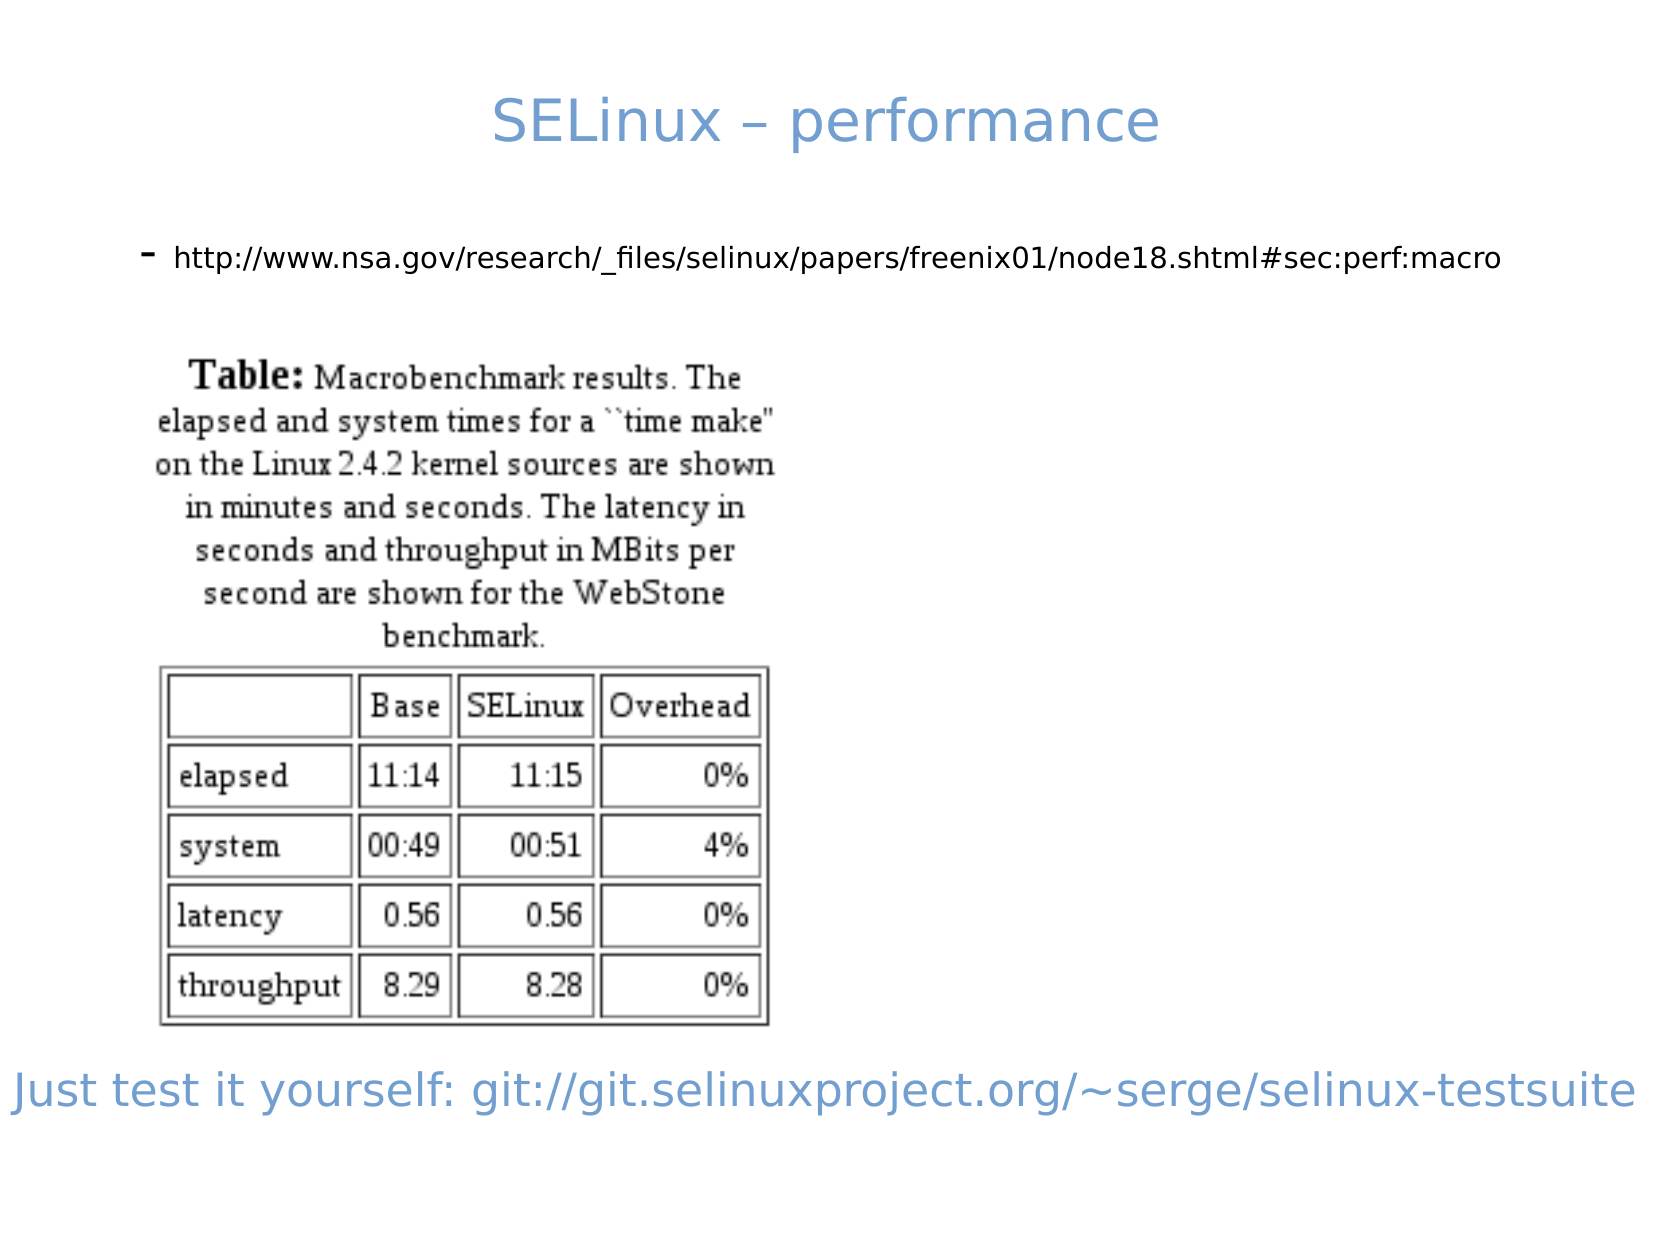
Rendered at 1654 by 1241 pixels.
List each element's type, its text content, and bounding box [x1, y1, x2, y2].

picture [144, 344, 789, 1051]
text_box SELinux – performance [476, 79, 1177, 163]
text_box - http://www.nsa.gov/research/_files/selinux/papers/freenix01/node18.shtml#sec:perf:macro [49, 214, 1517, 323]
text_box Just test it yourself: git://git.selinuxproject.org/~serge/selinux-testsuite [0, 1056, 1654, 1125]
